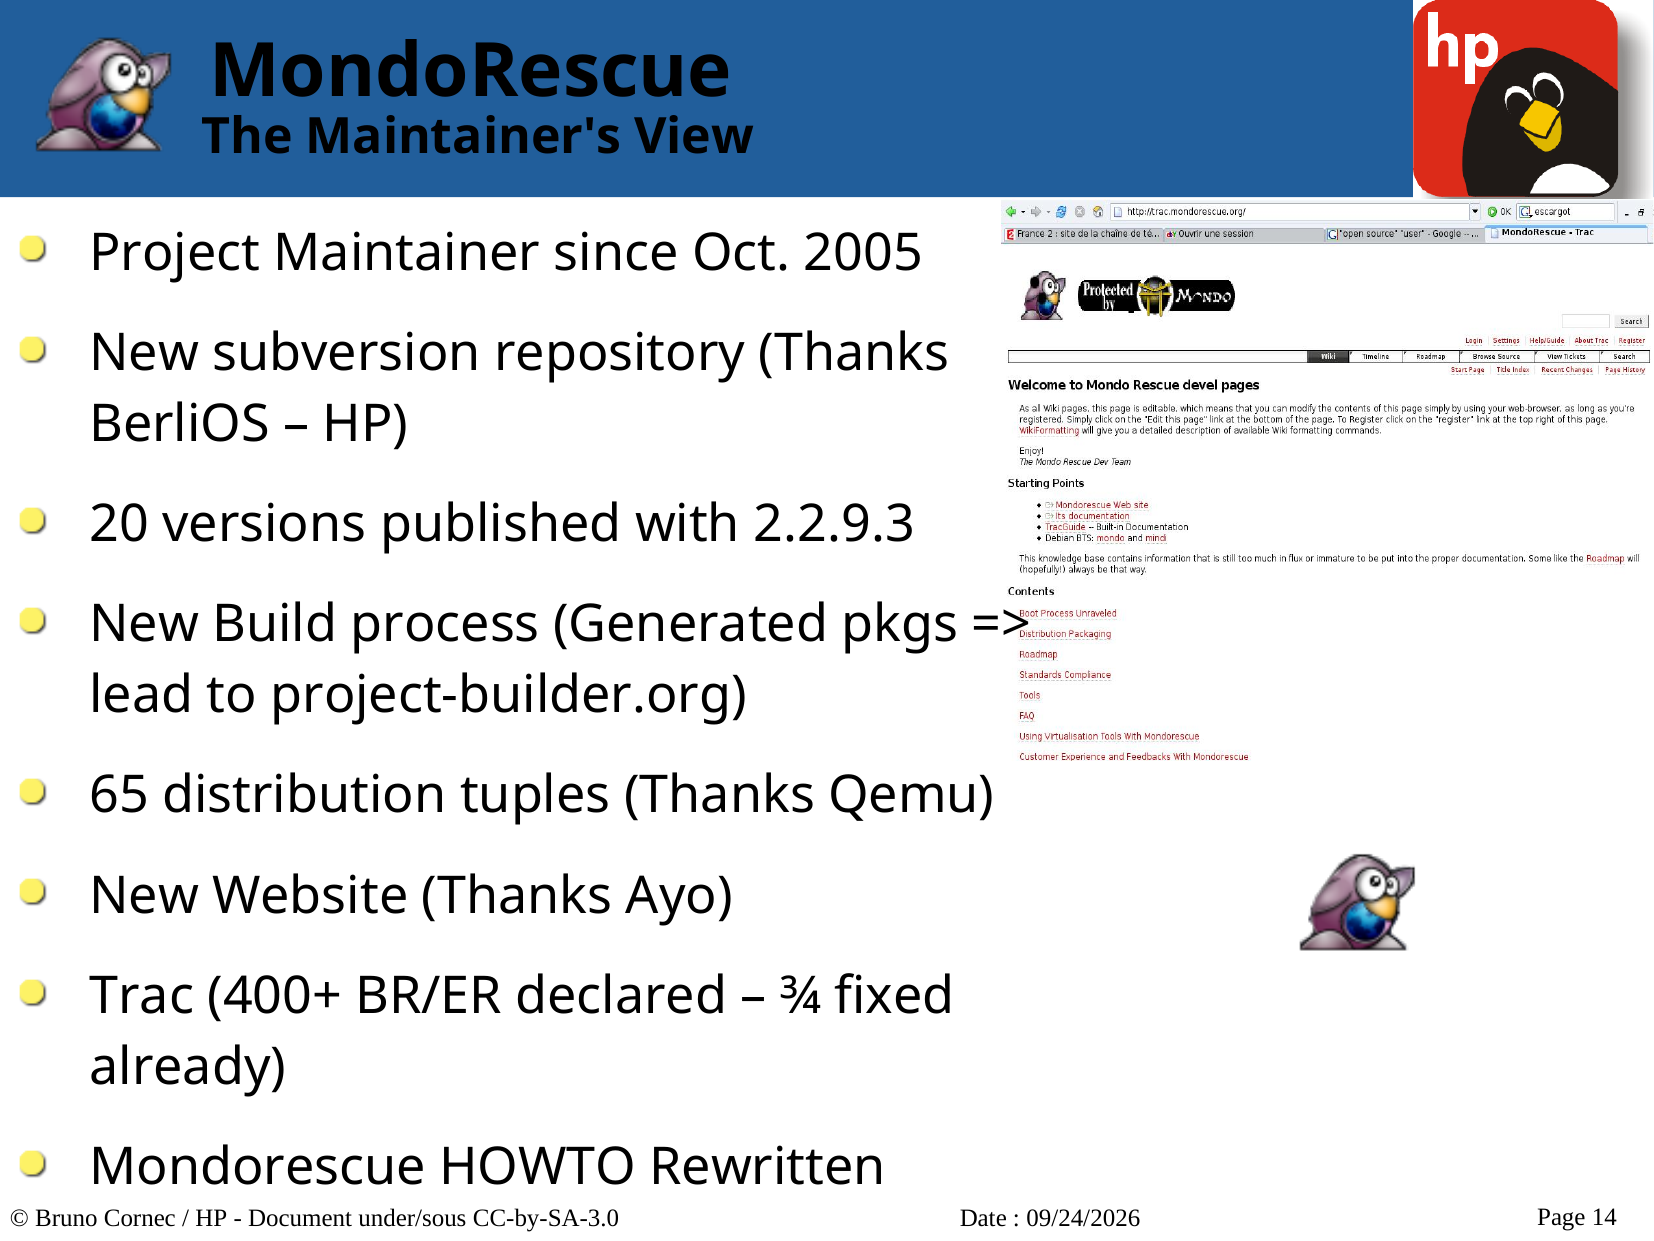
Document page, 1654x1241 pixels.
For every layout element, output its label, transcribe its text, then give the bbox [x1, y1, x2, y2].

picture [0, 0, 211, 199]
picture [1269, 821, 1449, 991]
list Project Maintainer since Oct. 2005 New subversion repository (Thanks BerliOS – HP) 20 versions published with 2.2.9.3 New Build process (Generated pkgs => lead to project-builder.org) 65 distribution tuples (Thanks Qemu) New Website (Thanks Ayo) Trac (400+ BR/ER declared – ¾ fixed already) Mondorescue HOWTO Rewritten Mailing List activity [6, 214, 1049, 1177]
title The Maintainer's View [201, 32, 1191, 241]
picture [1049, 0, 1654, 761]
